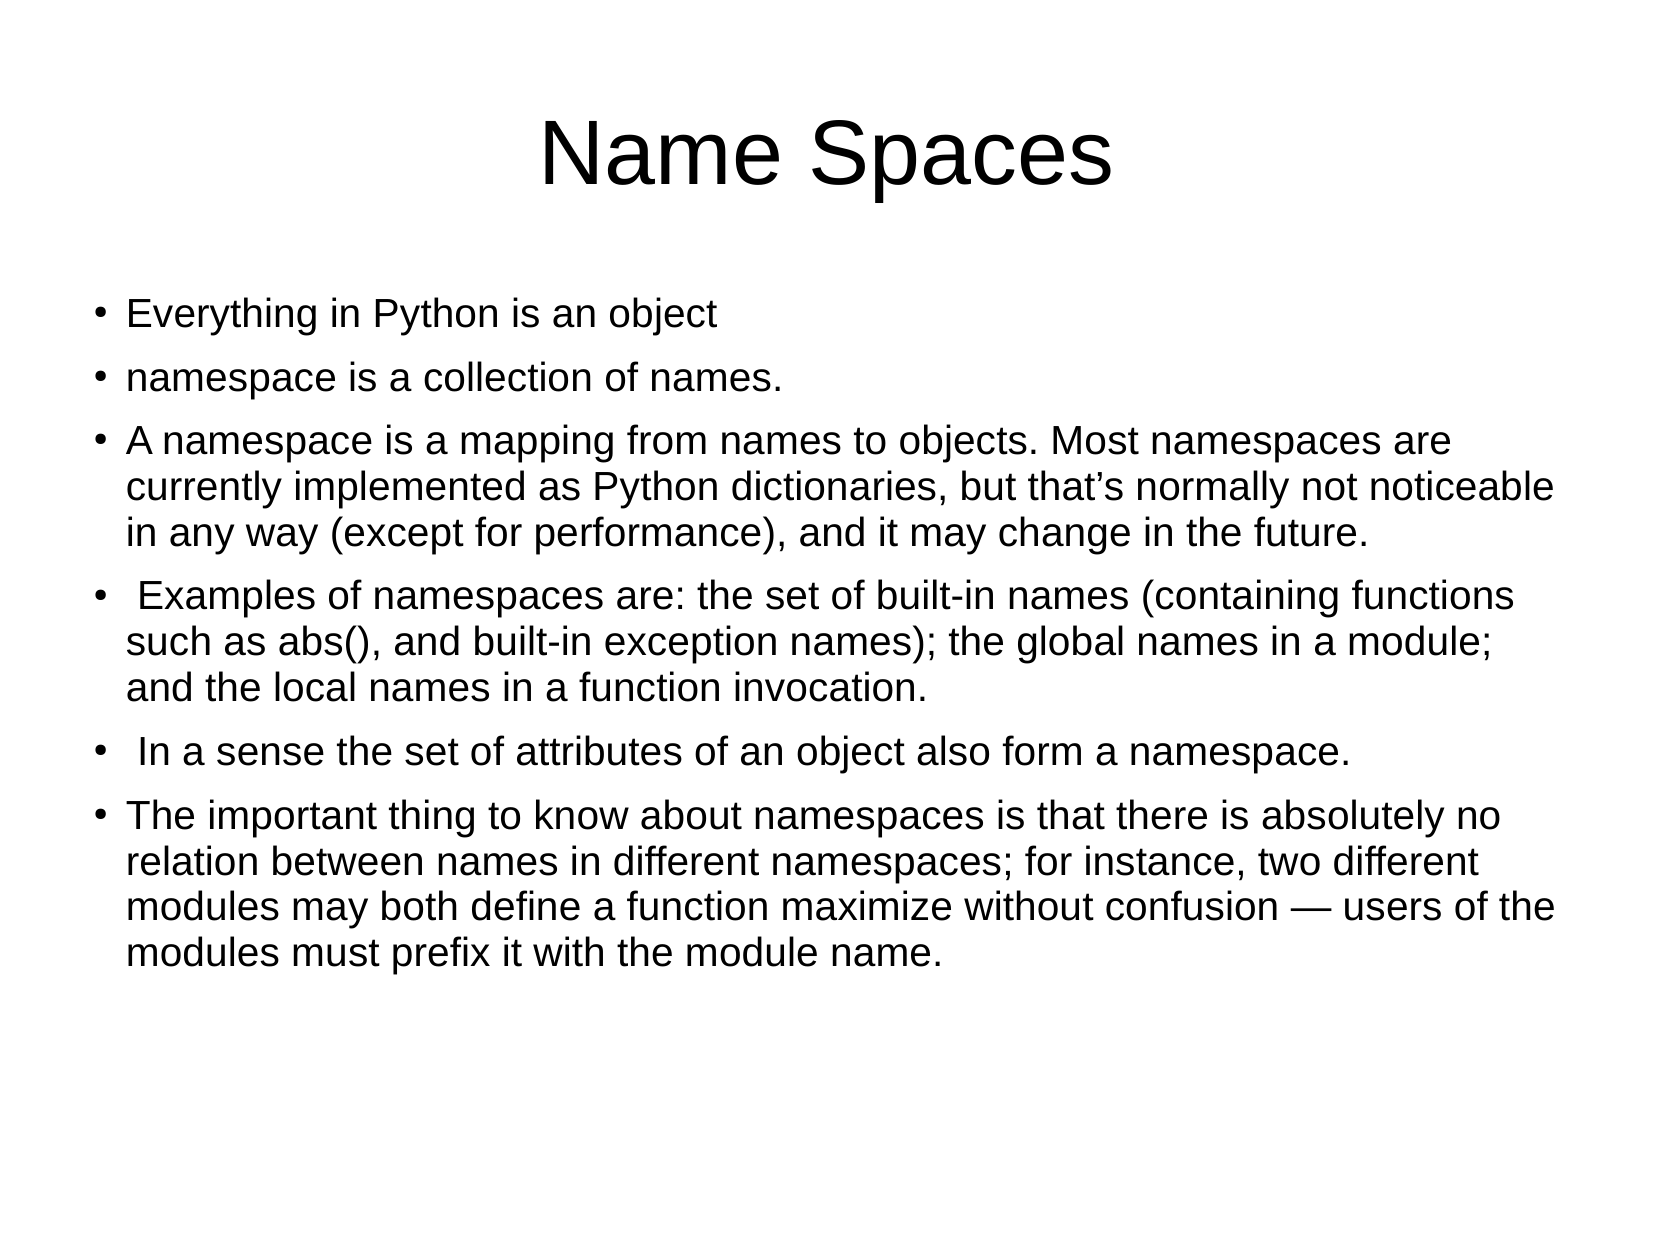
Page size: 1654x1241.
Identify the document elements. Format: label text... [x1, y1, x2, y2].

title Name Spaces [82, 49, 1571, 257]
list Everything in Python is an object namespace is a collection of names. A namespace is a mapping from names to objects. Most namespaces are currently implemented as Python dictionaries, but that’s normally not noticeable in any way (except for performance), and it may change in the future. Examples of namespaces are: the set of built-in names (containing functions such as abs(), and built-in exception names); the global names in a module; and the local names in a function invocation. In a sense the set of attributes of an object also form a namespace. The important thing to know about namespaces is that there is absolutely no relation between names in different namespaces; for instance, two different modules may both define a function maximize without confusion — users of the modules must prefix it with the module name. [82, 290, 1571, 1010]
